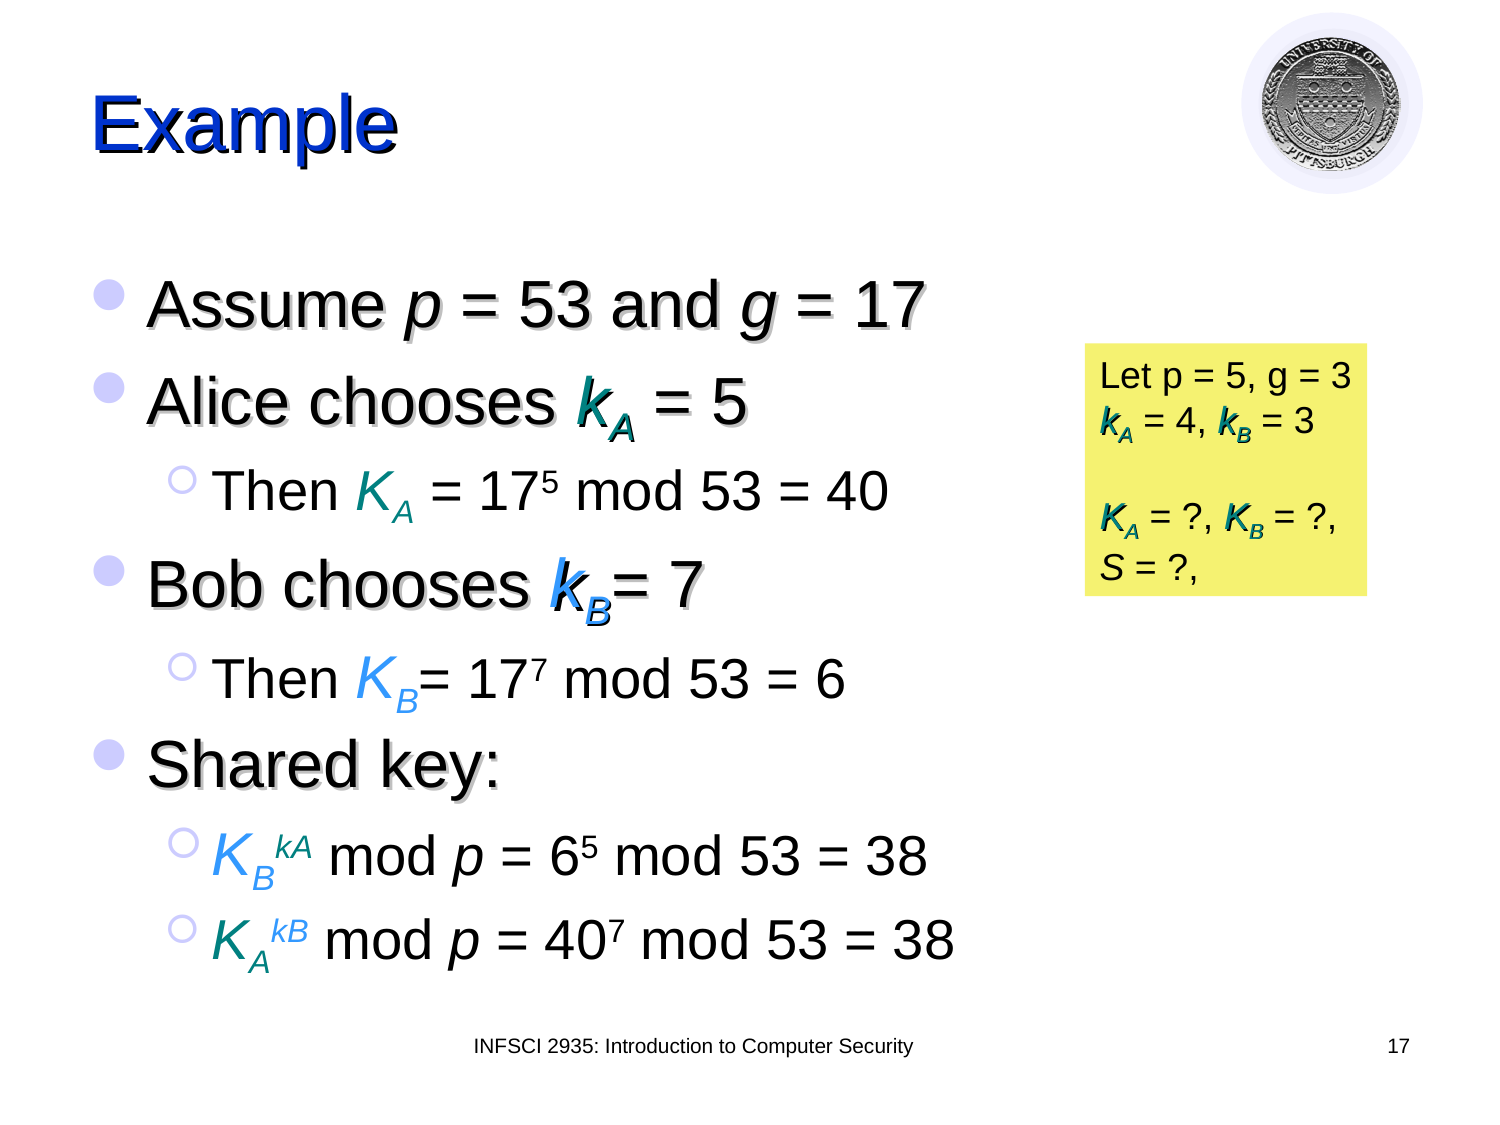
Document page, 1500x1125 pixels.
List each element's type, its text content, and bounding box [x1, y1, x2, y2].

text_box Let p = 5, g = 3 kA = 4, kB = 3 KA = ?, KB = ?, S = ?, [1084, 343, 1368, 597]
list Assume p = 53 and g = 17 Alice chooses kA = 5 Then KA = 175 mod 53 = 40 Bob chooses kB= 7 Then KB= 177 mod 53 = 6 Shared key: KBkA mod p = 65 mod 53 = 38 KAkB mod p = 407 mod 53 = 38 [75, 262, 1426, 1006]
title Example [75, 24, 1426, 213]
